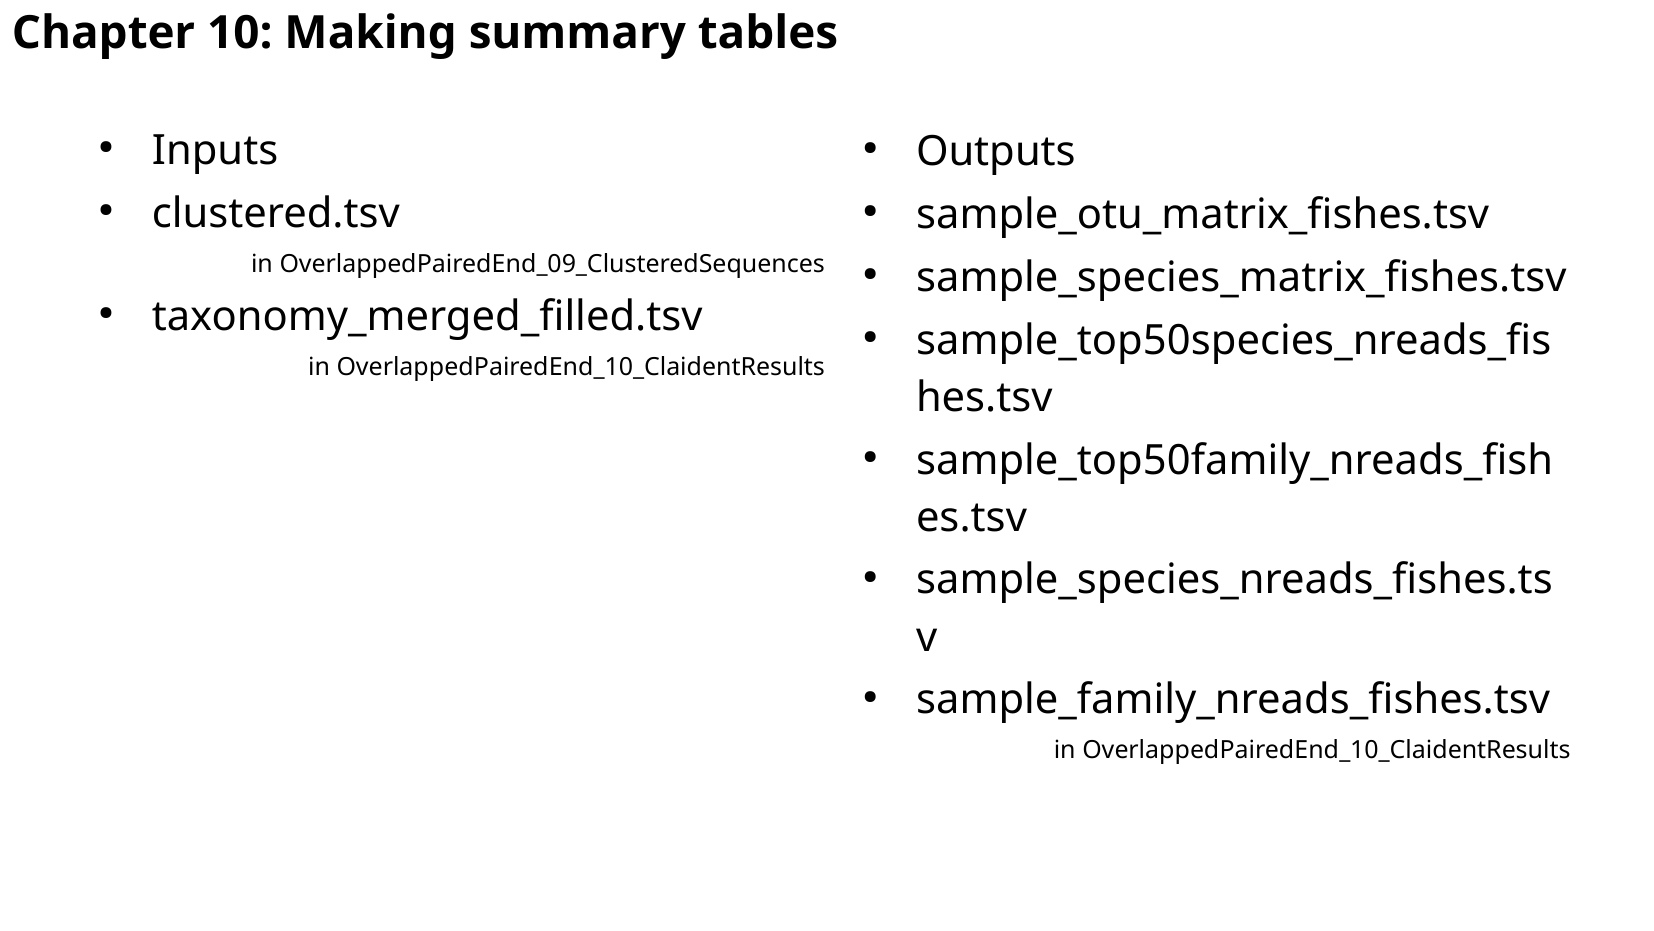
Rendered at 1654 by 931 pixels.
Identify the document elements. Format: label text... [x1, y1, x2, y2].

list Outputs sample_otu_matrix_fishes.tsv sample_species_matrix_fishes.tsv sample_top50species_nreads_fishes.tsv sample_top50family_nreads_fishes.tsv sample_species_nreads_fishes.tsv sample_family_nreads_fishes.tsv in OverlappedPairedEnd_10_ClaidentResults [845, 120, 1572, 792]
title Chapter 10: Making summary tables [11, 0, 1642, 130]
list Inputs clustered.tsv in OverlappedPairedEnd_09_ClusteredSequences taxonomy_merged_filled.tsv in OverlappedPairedEnd_10_ClaidentResults [81, 119, 826, 809]
